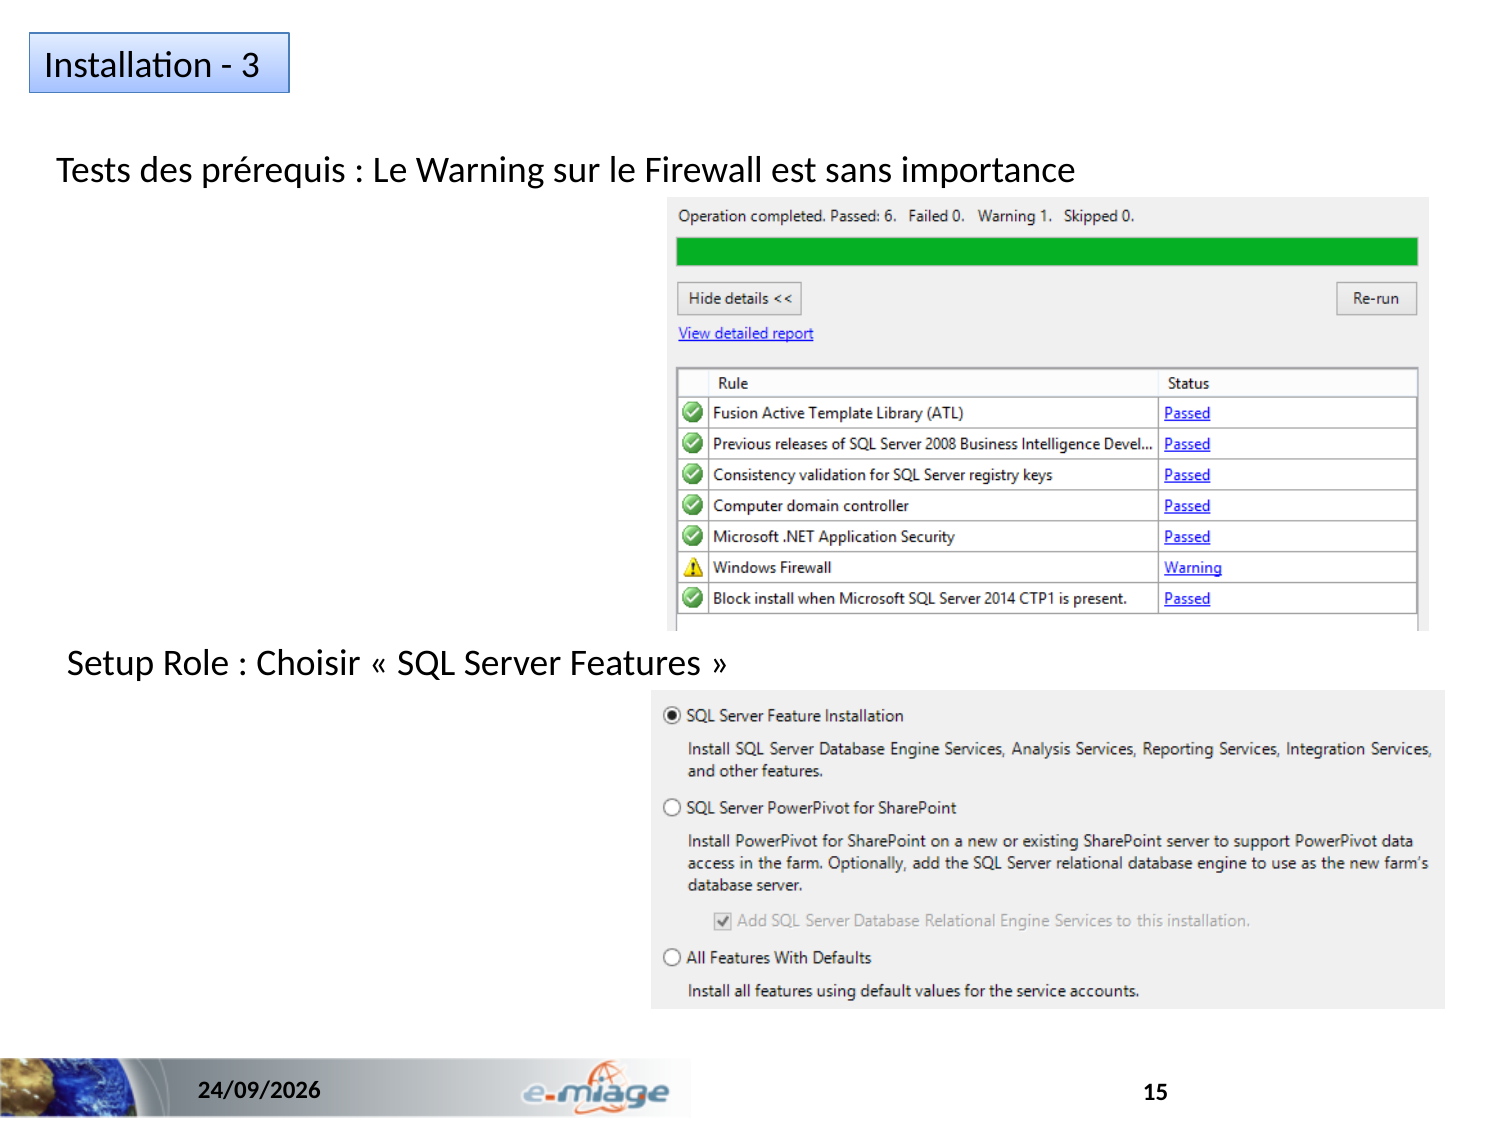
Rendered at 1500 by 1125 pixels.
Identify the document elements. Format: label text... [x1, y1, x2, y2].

text_box Installation - 3 [29, 32, 290, 93]
text_box Setup Role : Choisir « SQL Server Features » [52, 630, 1345, 691]
picture [667, 197, 1429, 631]
picture [651, 690, 1445, 1009]
text_box Tests des prérequis : Le Warning sur le Firewall est sans importance [41, 137, 1334, 198]
picture [0, 1058, 691, 1118]
